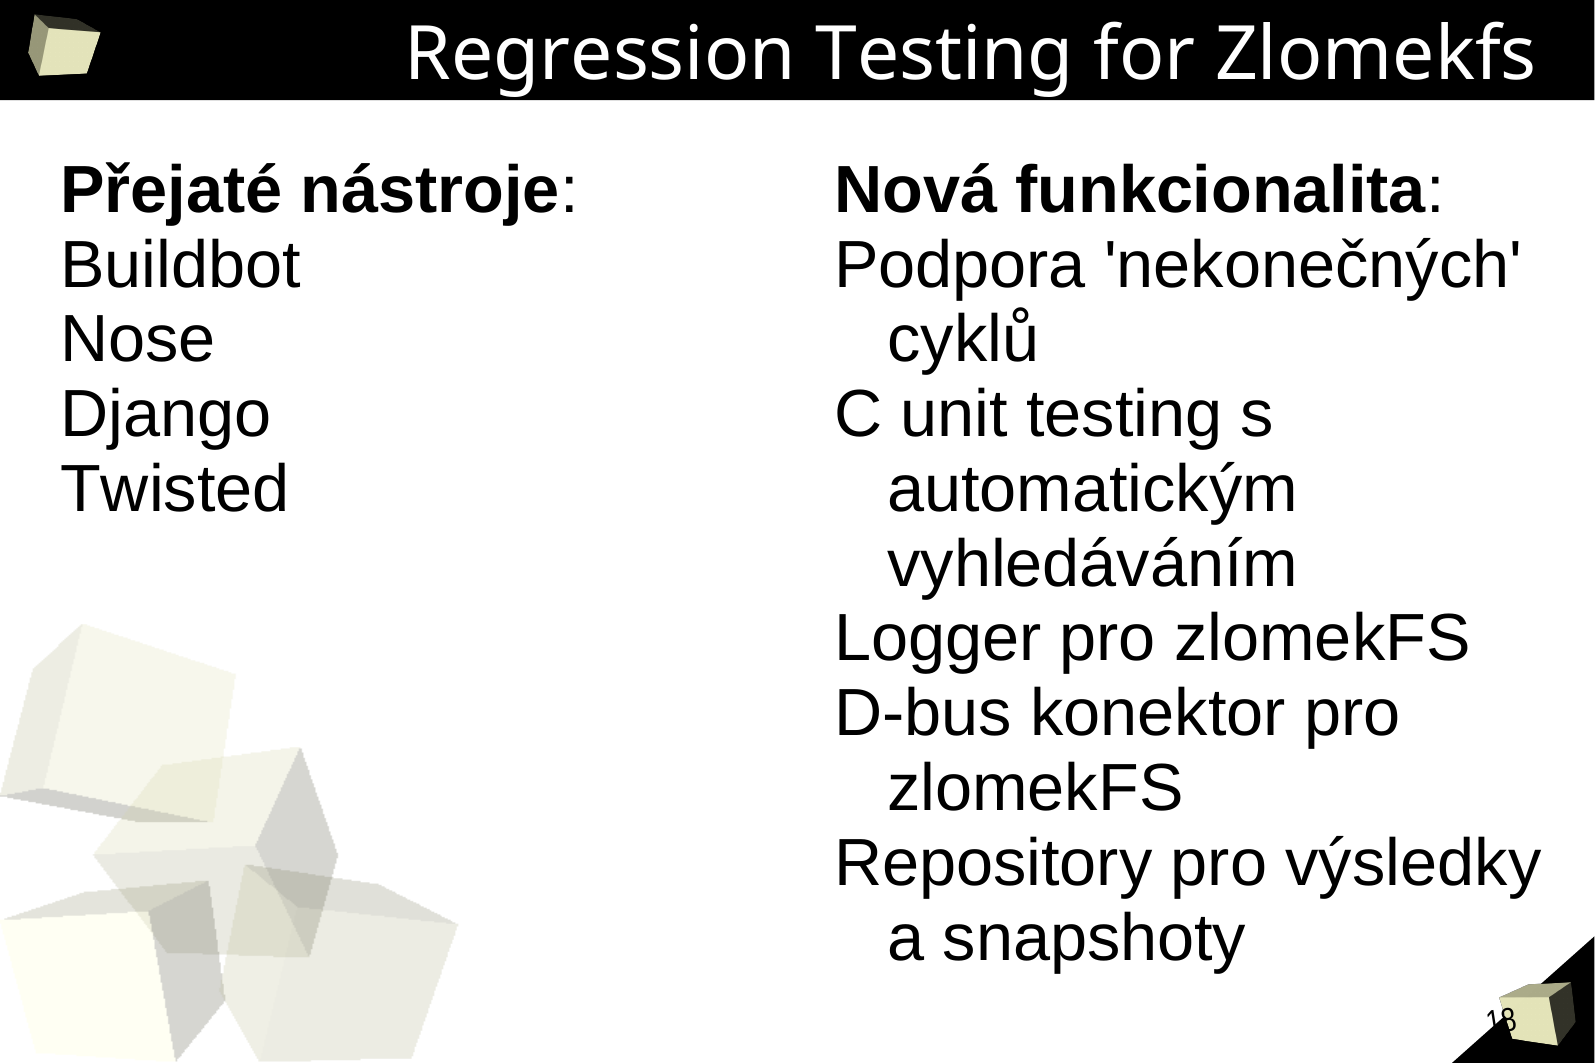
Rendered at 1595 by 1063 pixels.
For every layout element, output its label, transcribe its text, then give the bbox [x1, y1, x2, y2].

list Nová funkcionalita: Podpora 'nekonečných' cyklů C unit testing s automatickým vyhledáváním Logger pro zlomekFS D-bus konektor pro zlomekFS Repository pro výsledky a snapshoty [816, 151, 1554, 1026]
title Regression Testing for Zlomekfs [113, 0, 1538, 104]
list Přejaté nástroje: Buildbot Nose Django Twisted [42, 151, 780, 1041]
picture [0, 623, 460, 1063]
